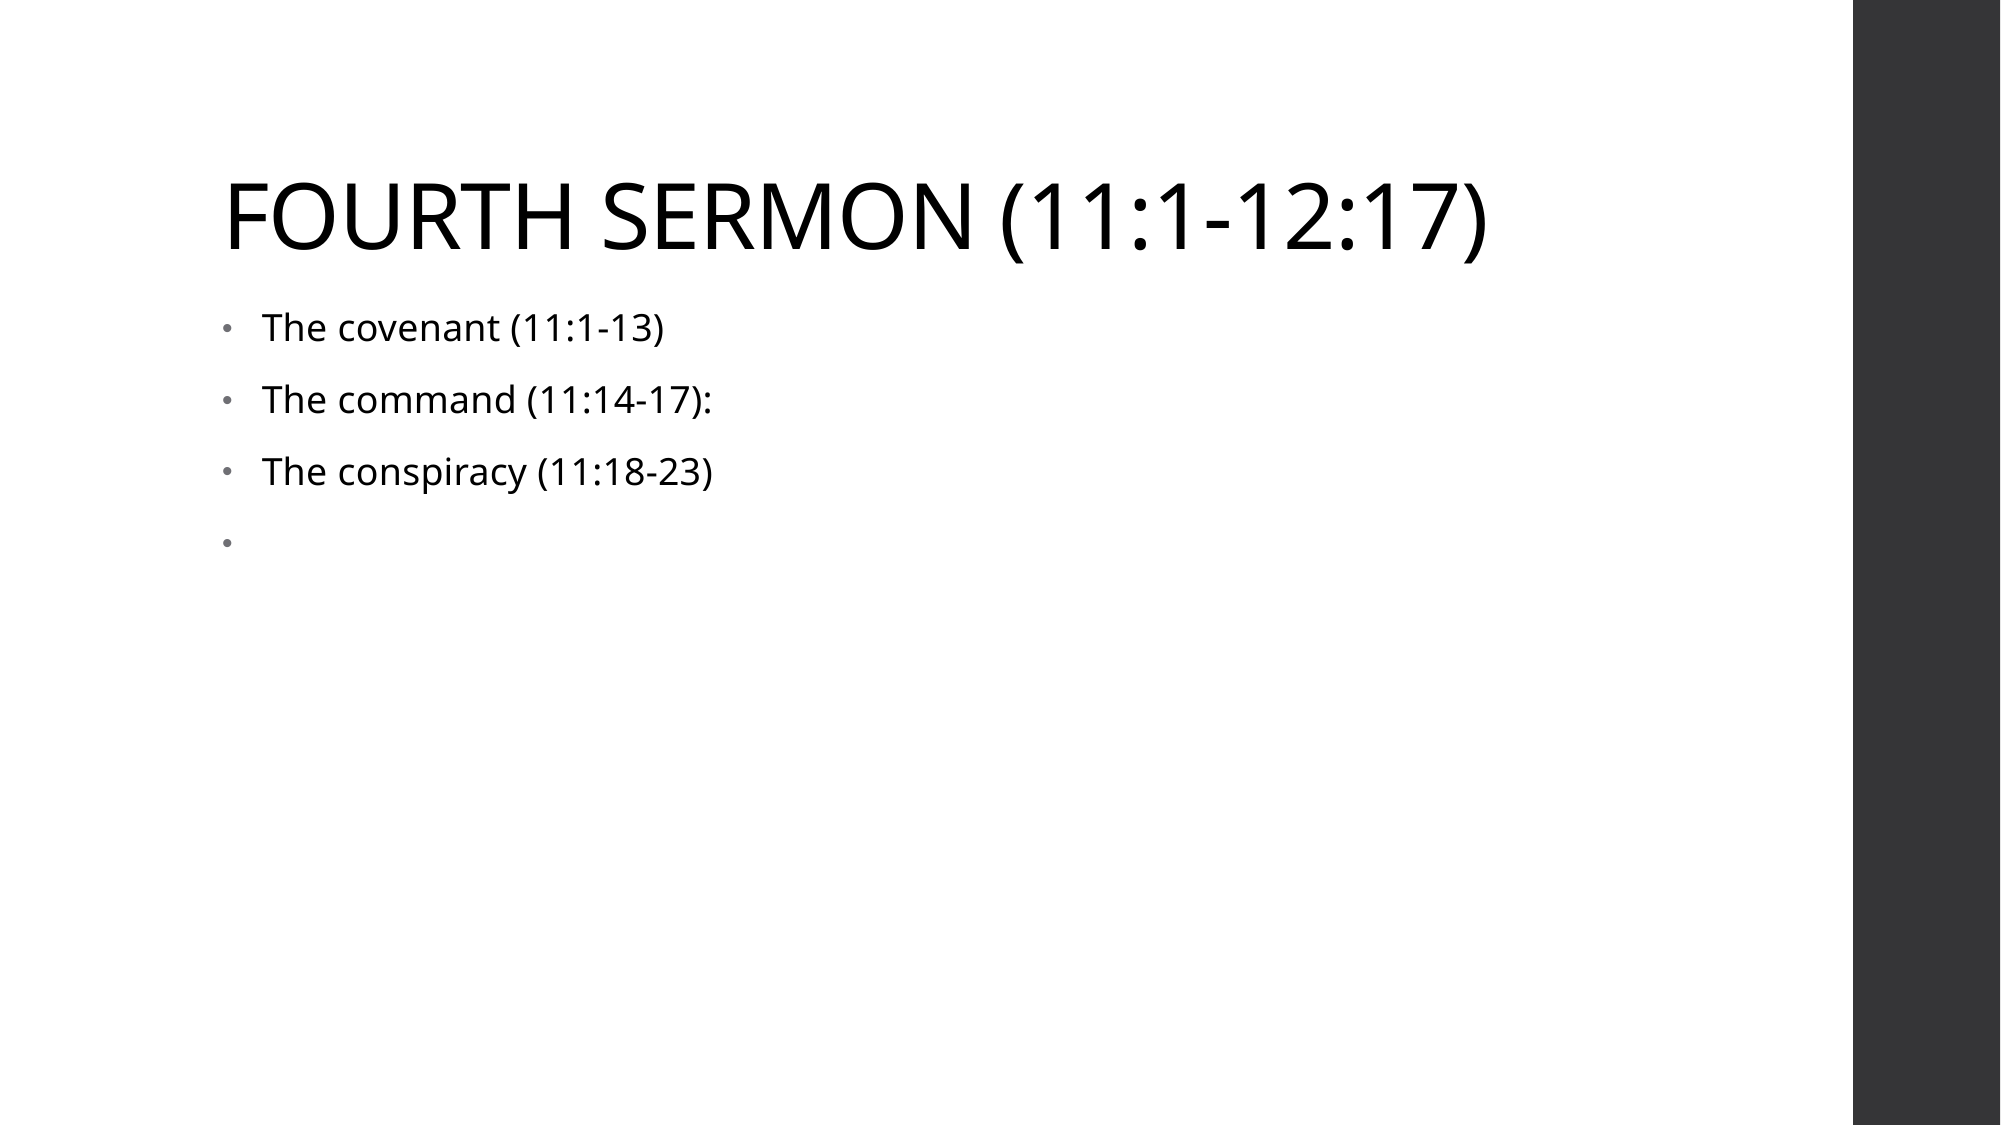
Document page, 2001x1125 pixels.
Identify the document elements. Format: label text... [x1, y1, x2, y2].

title FOURTH SERMON (11:1-12:17) [206, 60, 1797, 278]
list The covenant (11:1-13) The command (11:14-17): The conspiracy (11:18-23) [206, 299, 1617, 1014]
